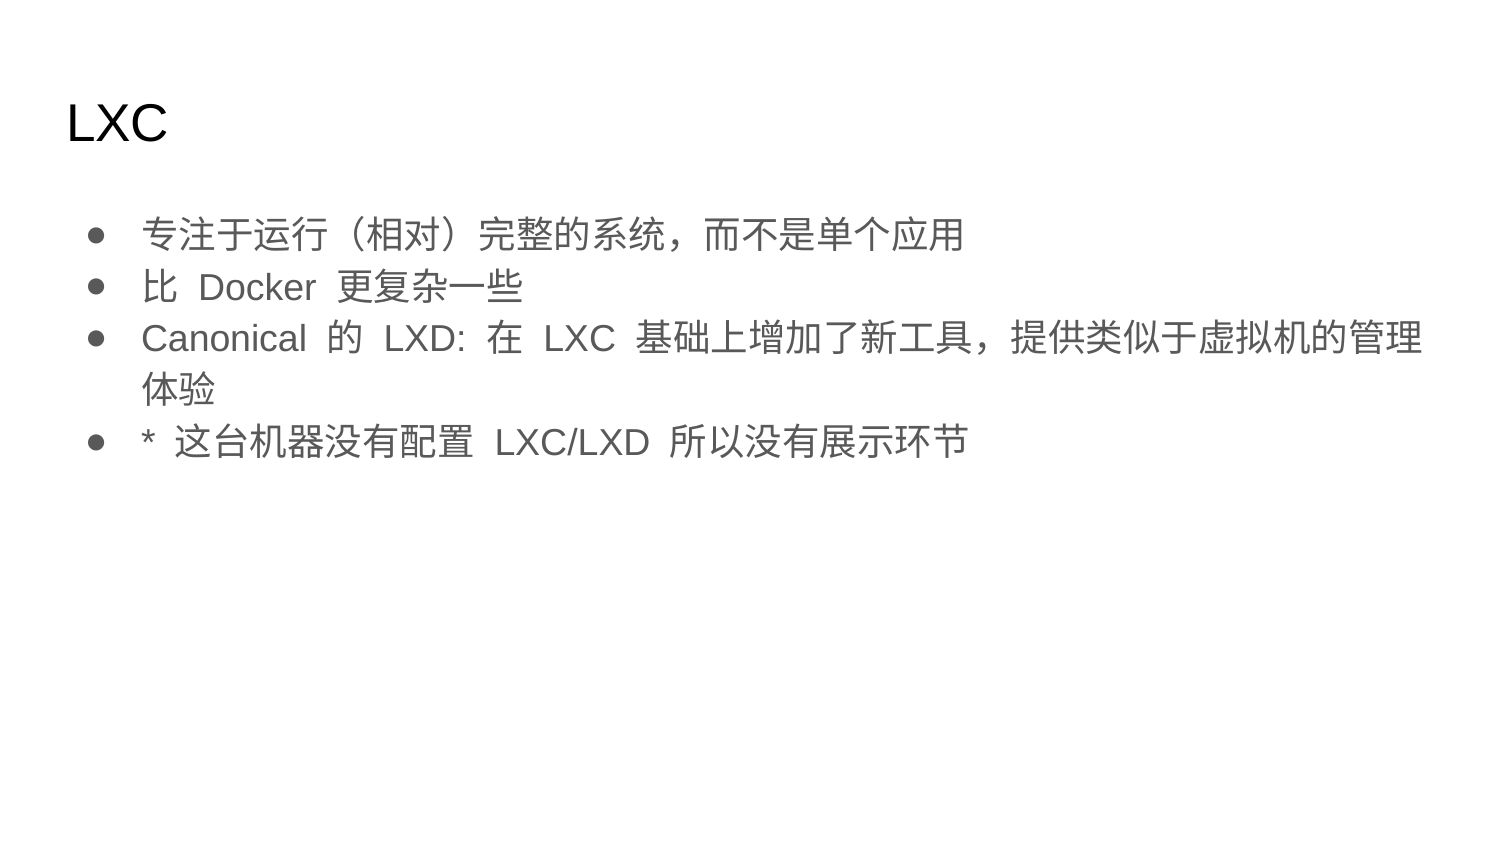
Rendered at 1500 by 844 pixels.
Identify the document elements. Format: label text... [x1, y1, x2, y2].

title LXC [51, 72, 1449, 167]
list 专注于运行（相对）完整的系统，而不是单个应用 比 Docker 更复杂一些 Canonical 的 LXD: 在 LXC 基础上增加了新工具，提供类似于虚拟机的管理体验 * 这台机器没有配置 LXC/LXD 所以没有展示环节 [51, 189, 1449, 750]
